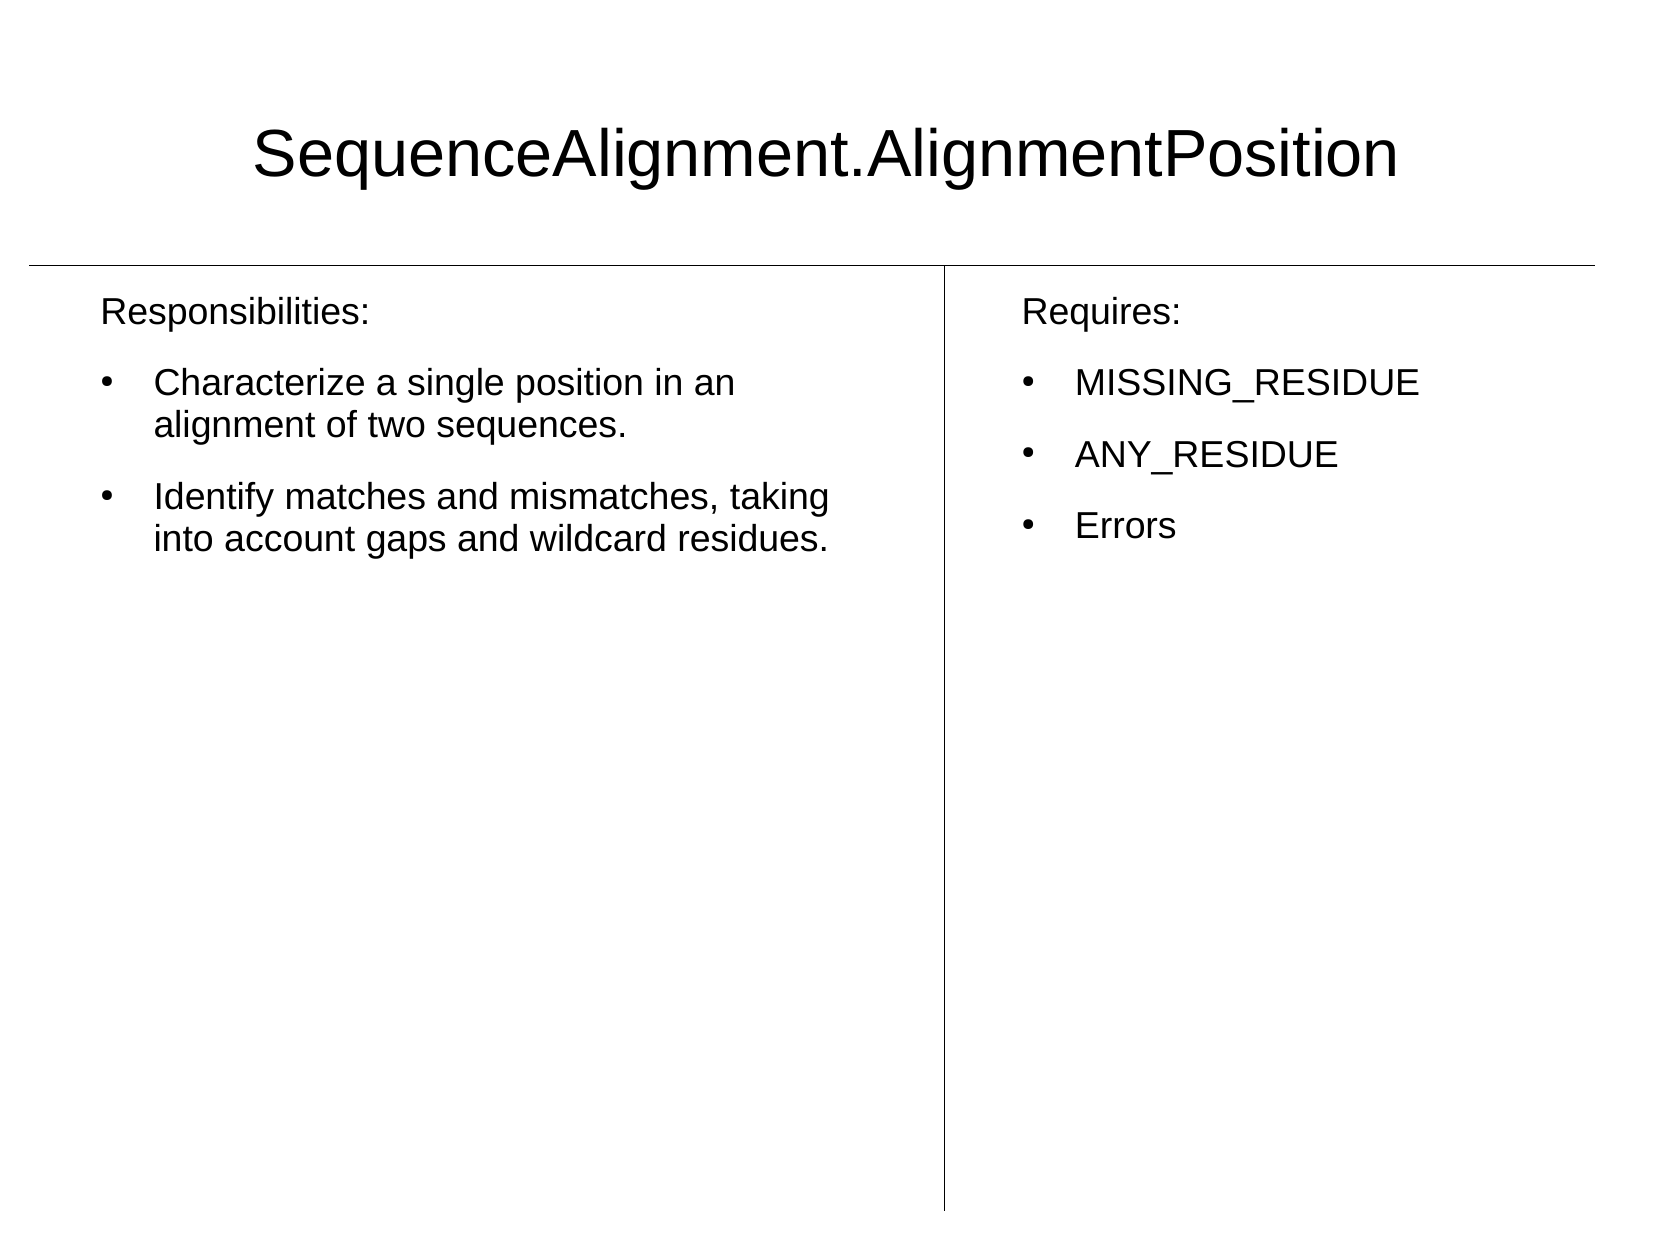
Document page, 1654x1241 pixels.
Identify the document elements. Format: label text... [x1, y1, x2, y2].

title SequenceAlignment.AlignmentPosition [82, 49, 1571, 257]
list Responsibilities: Characterize a single position in an alignment of two sequences. Identify matches and mismatches, taking into account gaps and wildcard residues. [82, 290, 886, 1094]
list Requires: MISSING_RESIDUE ANY_RESIDUE Errors [1003, 290, 1572, 1094]
